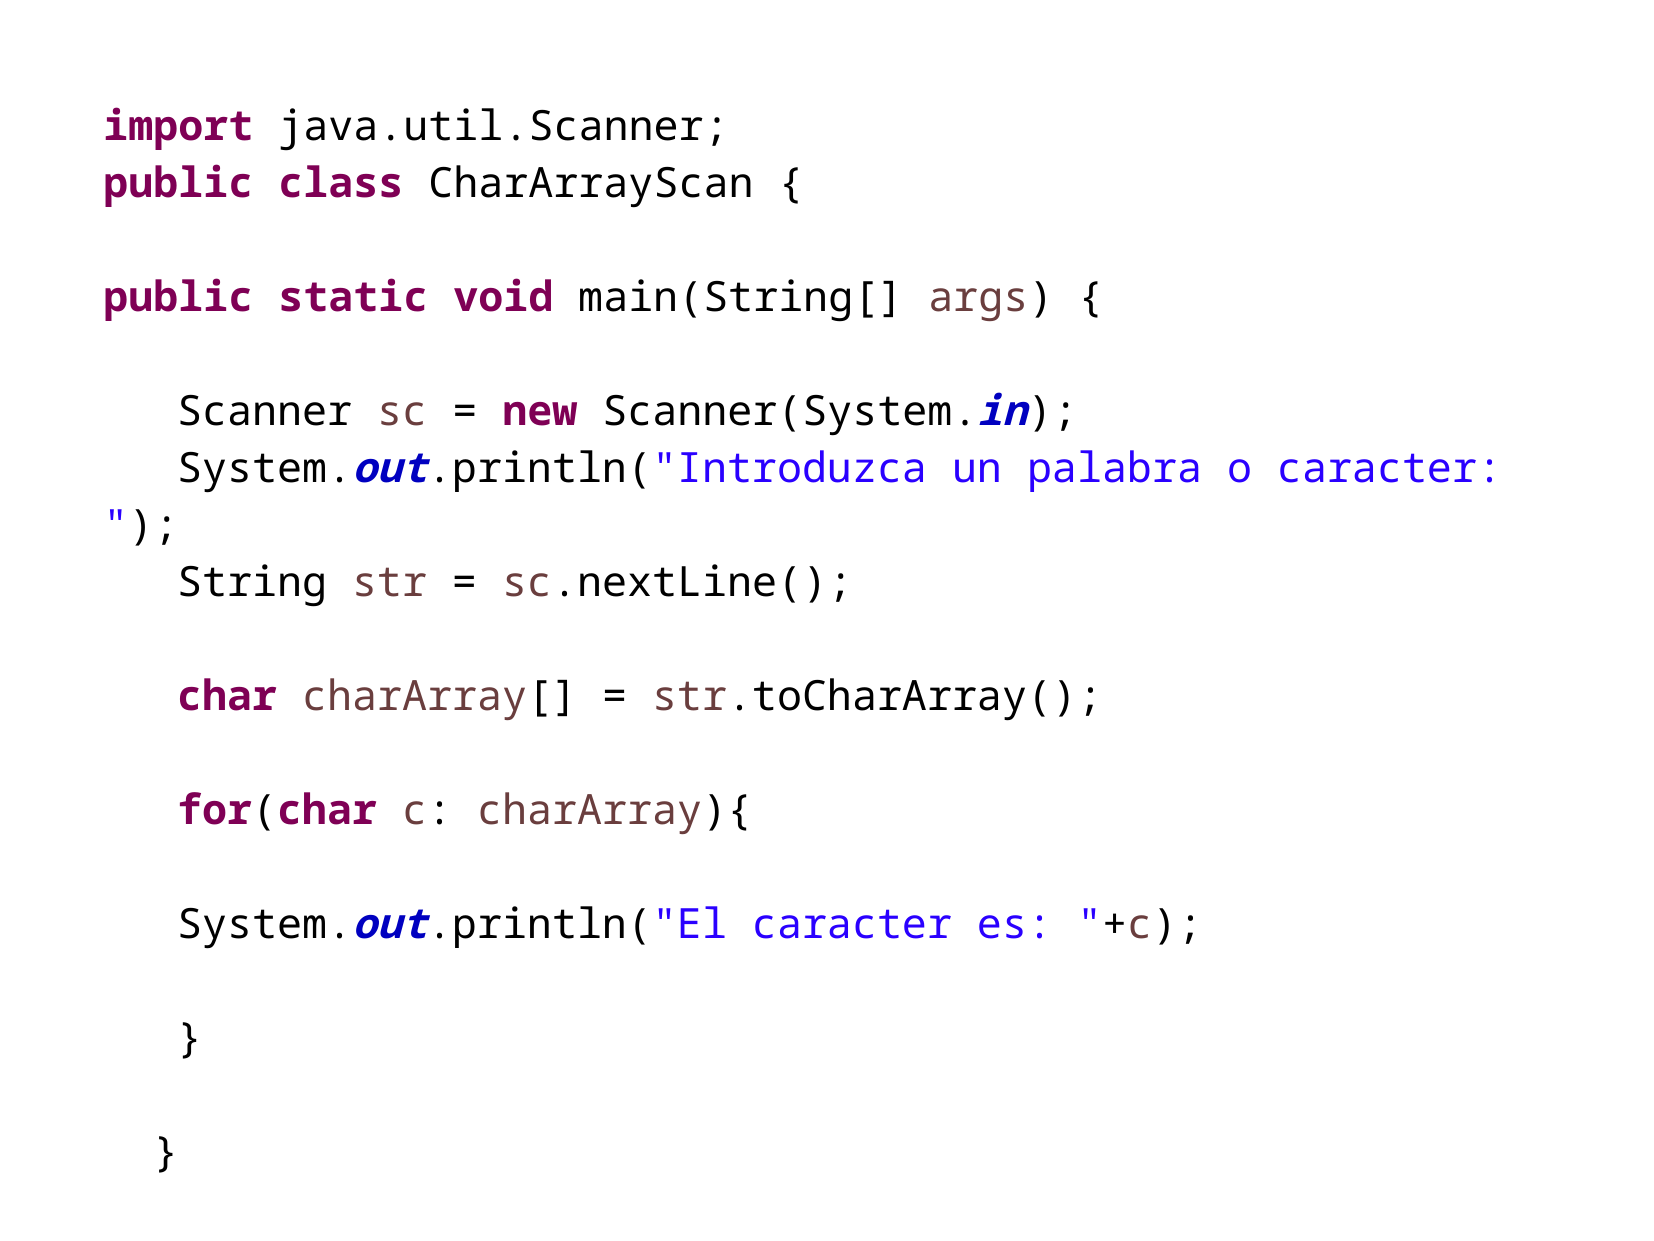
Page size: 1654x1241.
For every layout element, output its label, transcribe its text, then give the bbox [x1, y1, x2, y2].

text_box import java.util.Scanner; public class CharArrayScan { public static void main(String[] args) { Scanner sc = new Scanner(System.in); System.out.println("Introduzca un palabra o caracter: "); String str = sc.nextLine(); char charArray[] = str.toCharArray(); for(char c: charArray){ System.out.println("El caracter es: "+c); } } } [88, 88, 1565, 1152]
